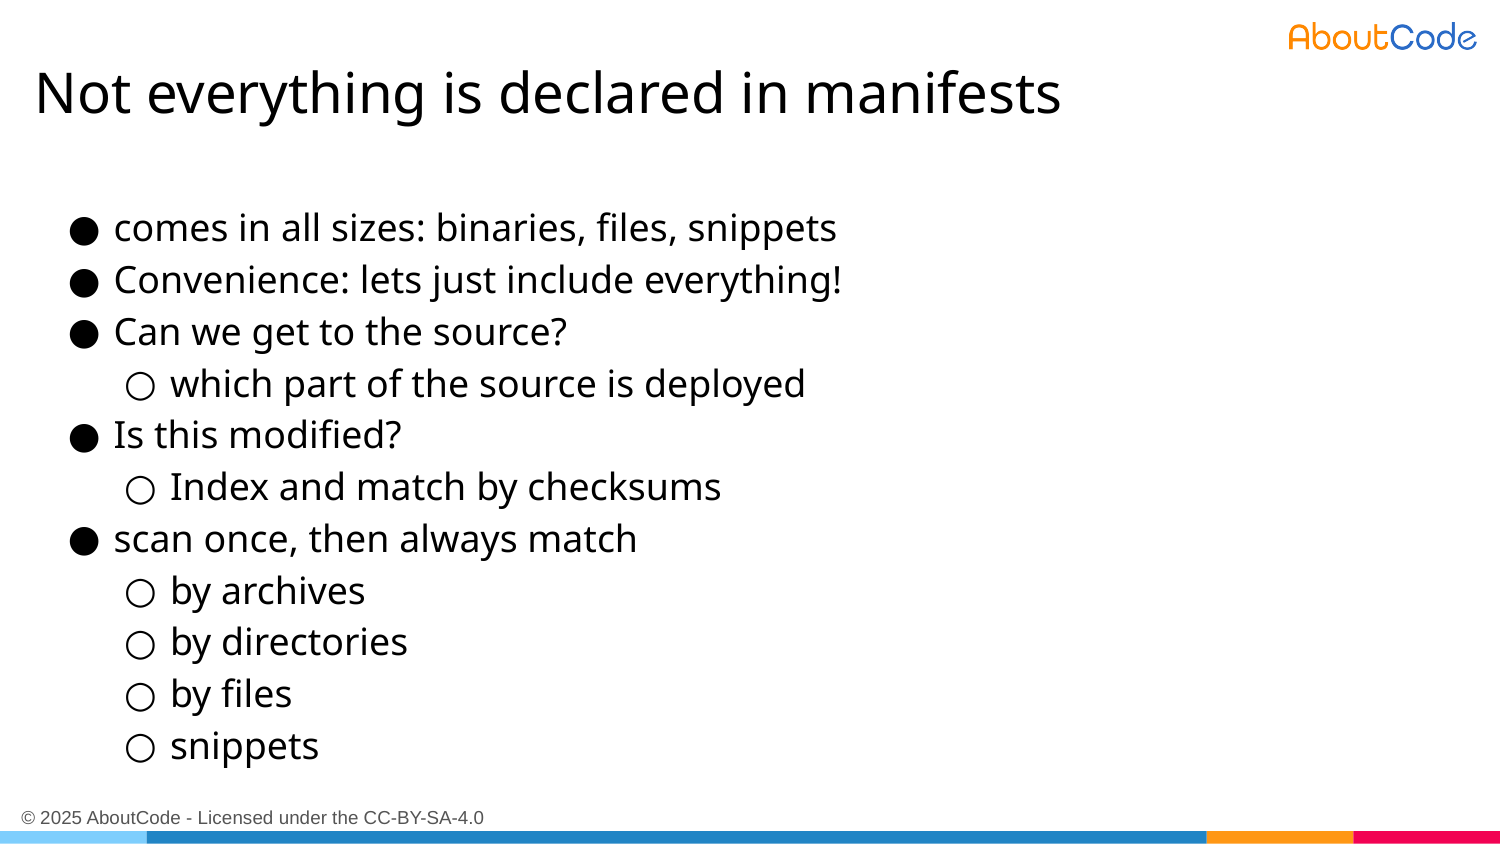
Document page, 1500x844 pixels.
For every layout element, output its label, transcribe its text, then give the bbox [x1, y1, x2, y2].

list comes in all sizes: binaries, files, snippets Convenience: lets just include everything! Can we get to the source? which part of the source is deployed Is this modified? Index and match by checksums scan once, then always match by archives by directories by files snippets [46, 186, 1203, 744]
title Not everything is declared in manifests [23, 51, 1355, 136]
picture [1289, 22, 1477, 50]
